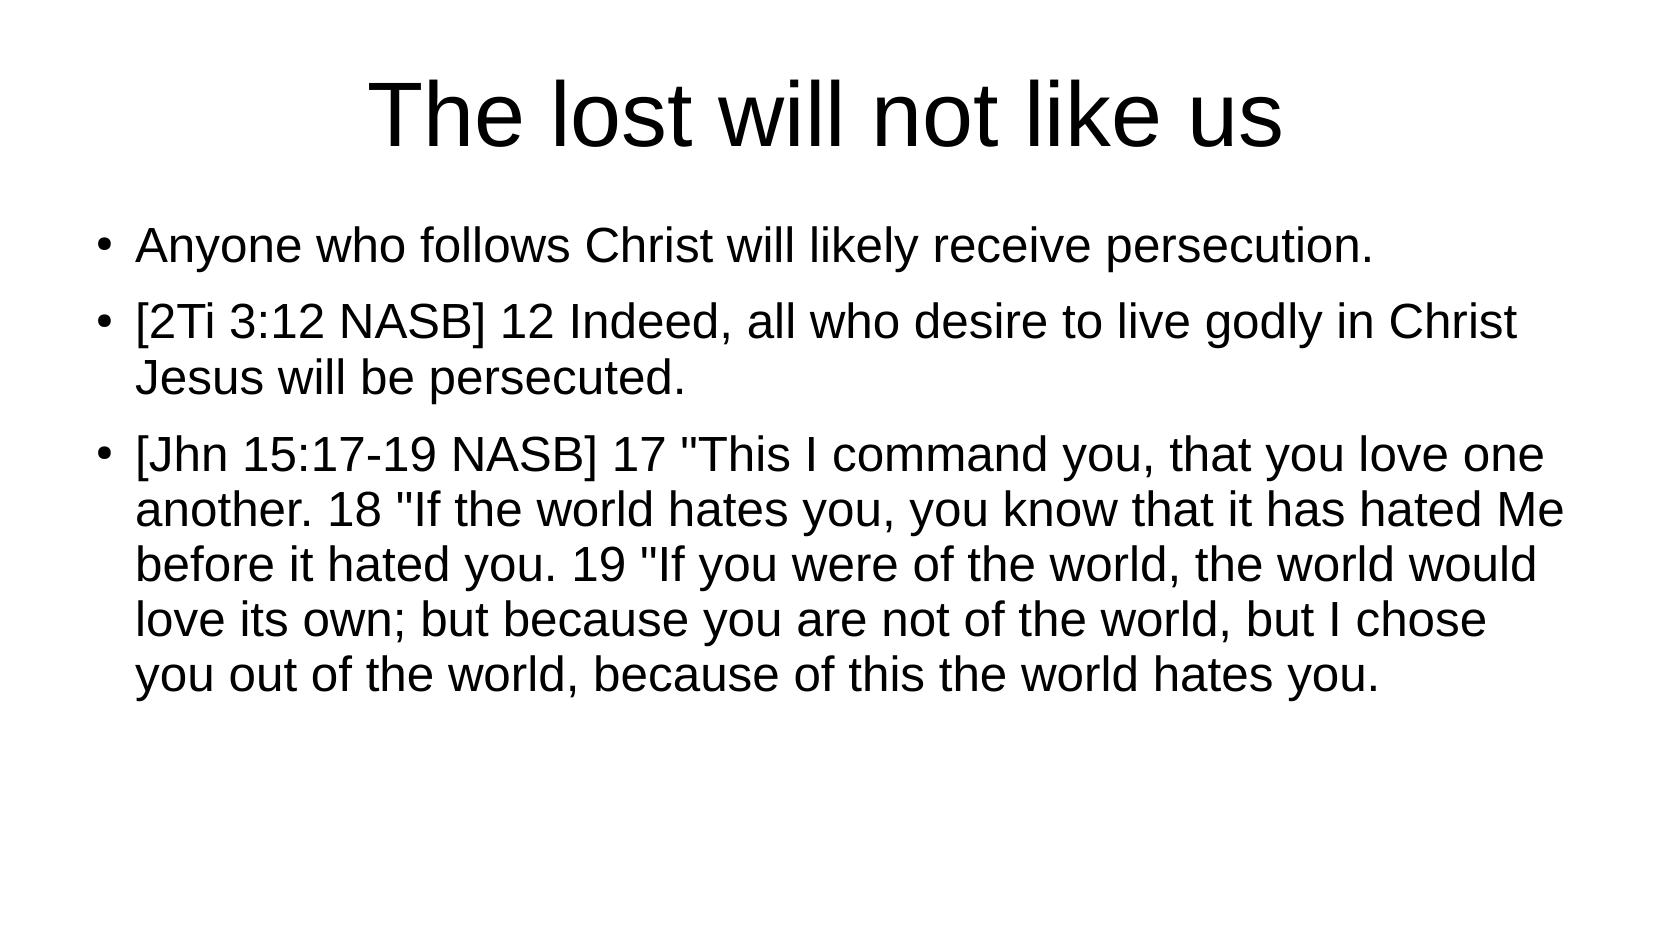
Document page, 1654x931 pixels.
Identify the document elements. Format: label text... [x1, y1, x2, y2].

title The lost will not like us [82, 37, 1571, 193]
list Anyone who follows Christ will likely receive persecution. [2Ti 3:12 NASB] 12 Indeed, all who desire to live godly in Christ Jesus will be persecuted. [Jhn 15:17-19 NASB] 17 "This I command you, that you love one another. 18 "If the world hates you, you know that it has hated Me before it hated you. 19 "If you were of the world, the world would love its own; but because you are not of the world, but I chose you out of the world, because of this the world hates you. [82, 217, 1571, 758]
